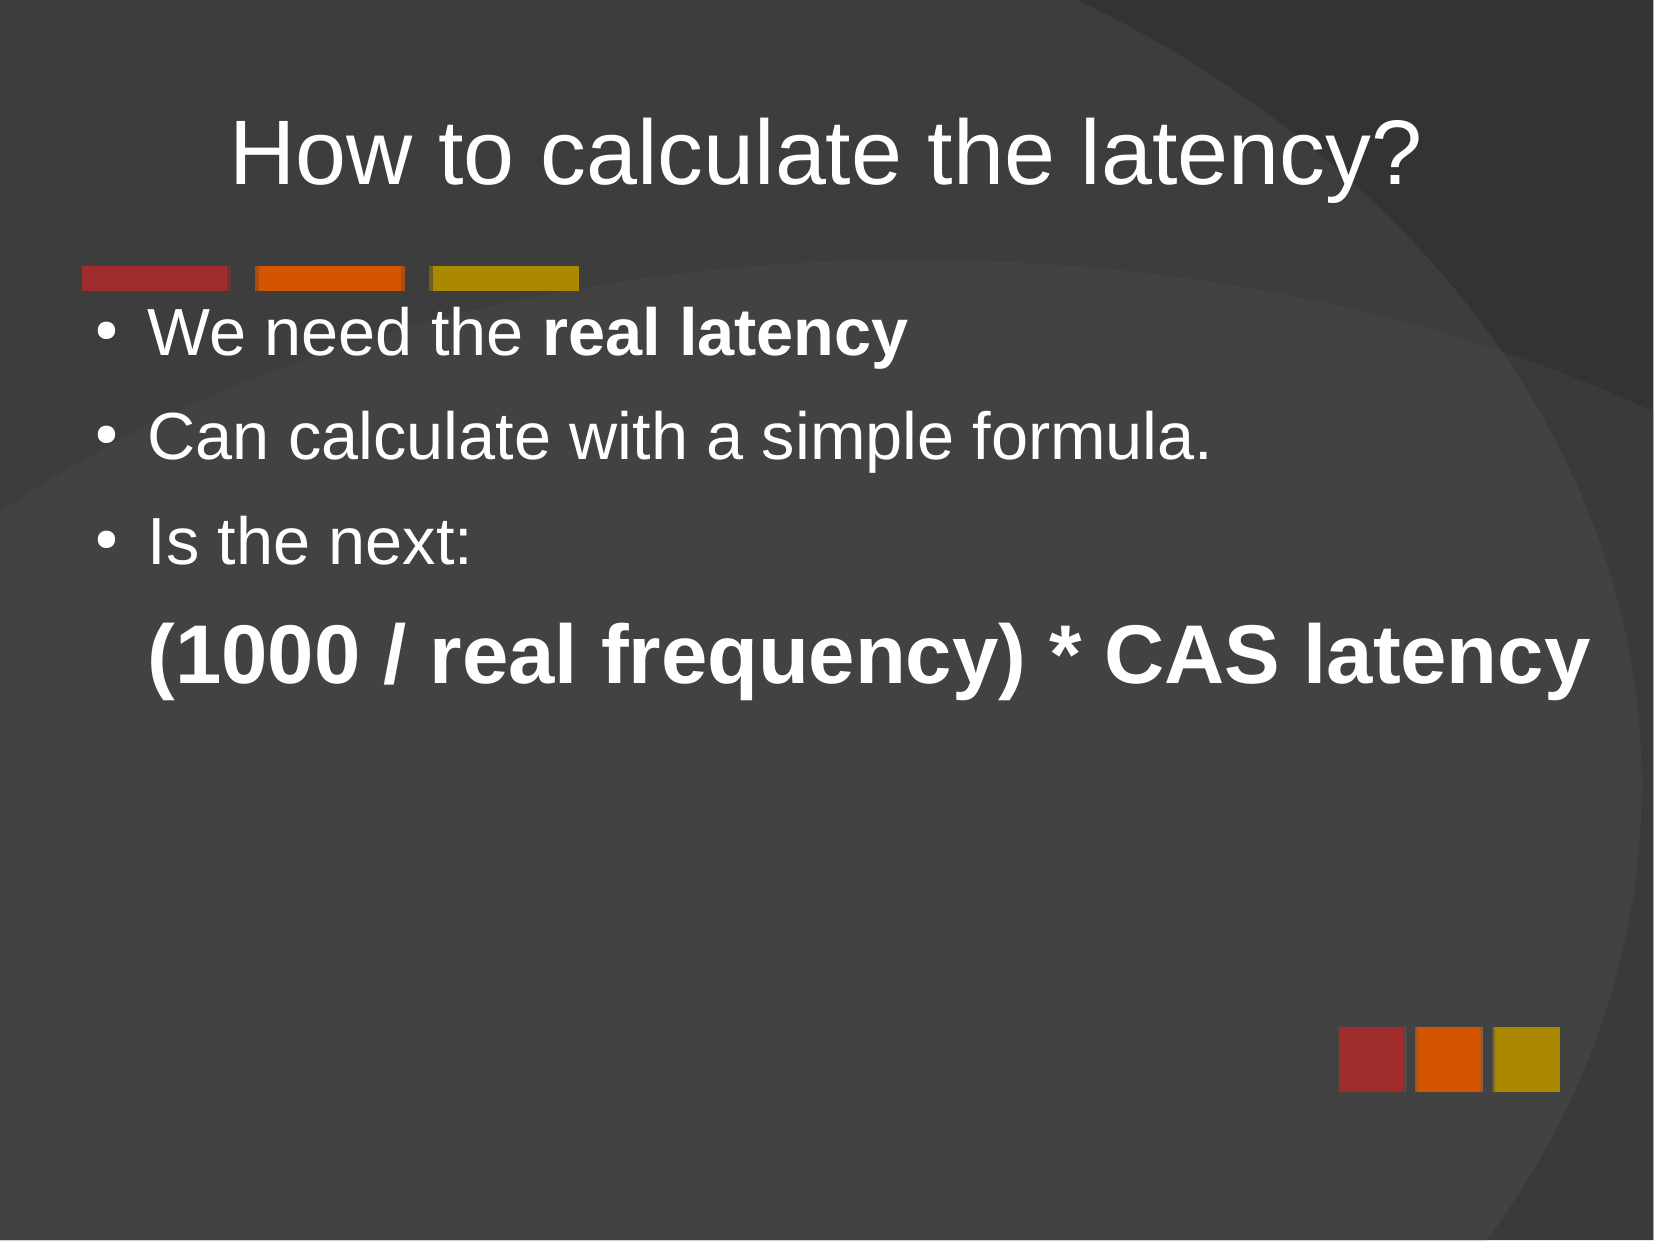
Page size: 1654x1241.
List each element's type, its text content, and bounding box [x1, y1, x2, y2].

picture [1339, 1027, 1560, 1092]
list We need the real latency Can calculate with a simple formula. Is the next: (1000 / real frequency) * CAS latency [76, 295, 1654, 1015]
picture [82, 266, 579, 291]
title How to calculate the latency? [82, 49, 1571, 257]
